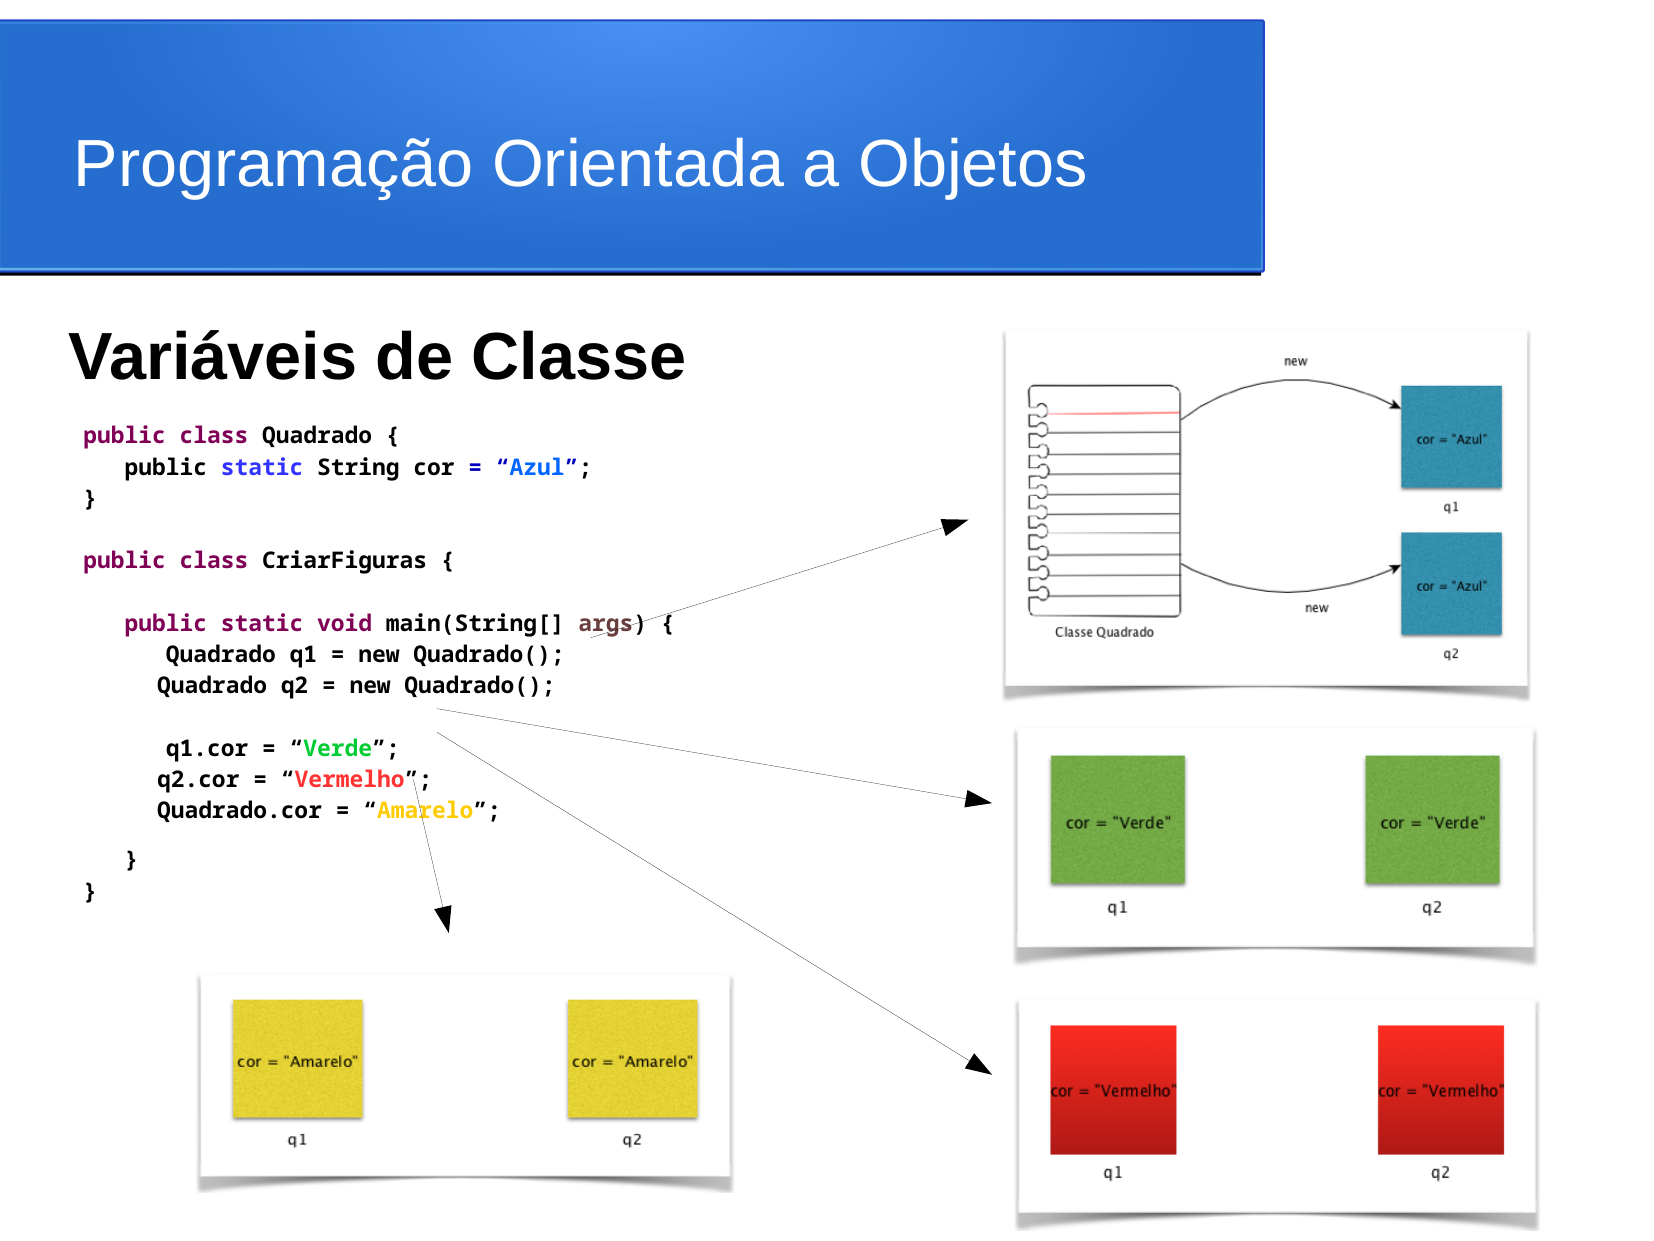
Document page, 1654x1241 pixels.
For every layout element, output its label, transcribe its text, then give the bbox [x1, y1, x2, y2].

text_box public class Quadrado { public static String cor = “Azul”; } public class CriarFiguras { public static void main(String[] args) { Quadrado q1 = new Quadrado(); Quadrado q2 = new Quadrado(); q1.cor = “Verde”; q2.cor = “Vermelho”; Quadrado.cor = “Amarelo”; } } [68, 412, 707, 848]
picture [188, 968, 748, 1193]
picture [1009, 992, 1547, 1231]
picture [992, 324, 1542, 703]
list Variáveis de Classe [68, 318, 1524, 544]
text_box Programação Orientada a Objetos [73, 125, 1123, 201]
picture [1003, 720, 1560, 969]
